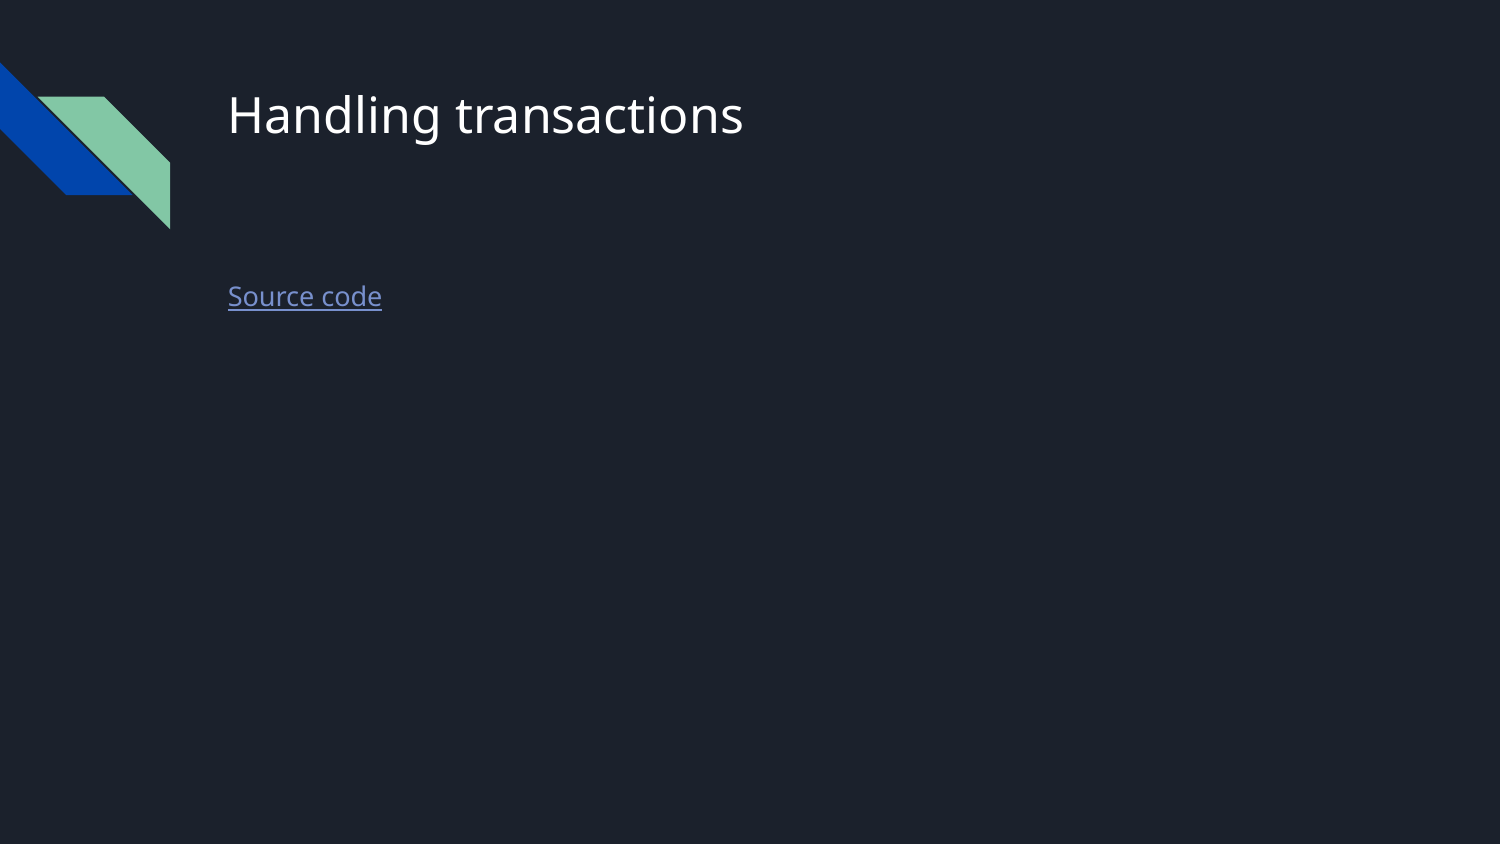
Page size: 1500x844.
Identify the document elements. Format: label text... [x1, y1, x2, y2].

list Source code [212, 257, 1368, 735]
title Handling transactions [212, 64, 1368, 215]
